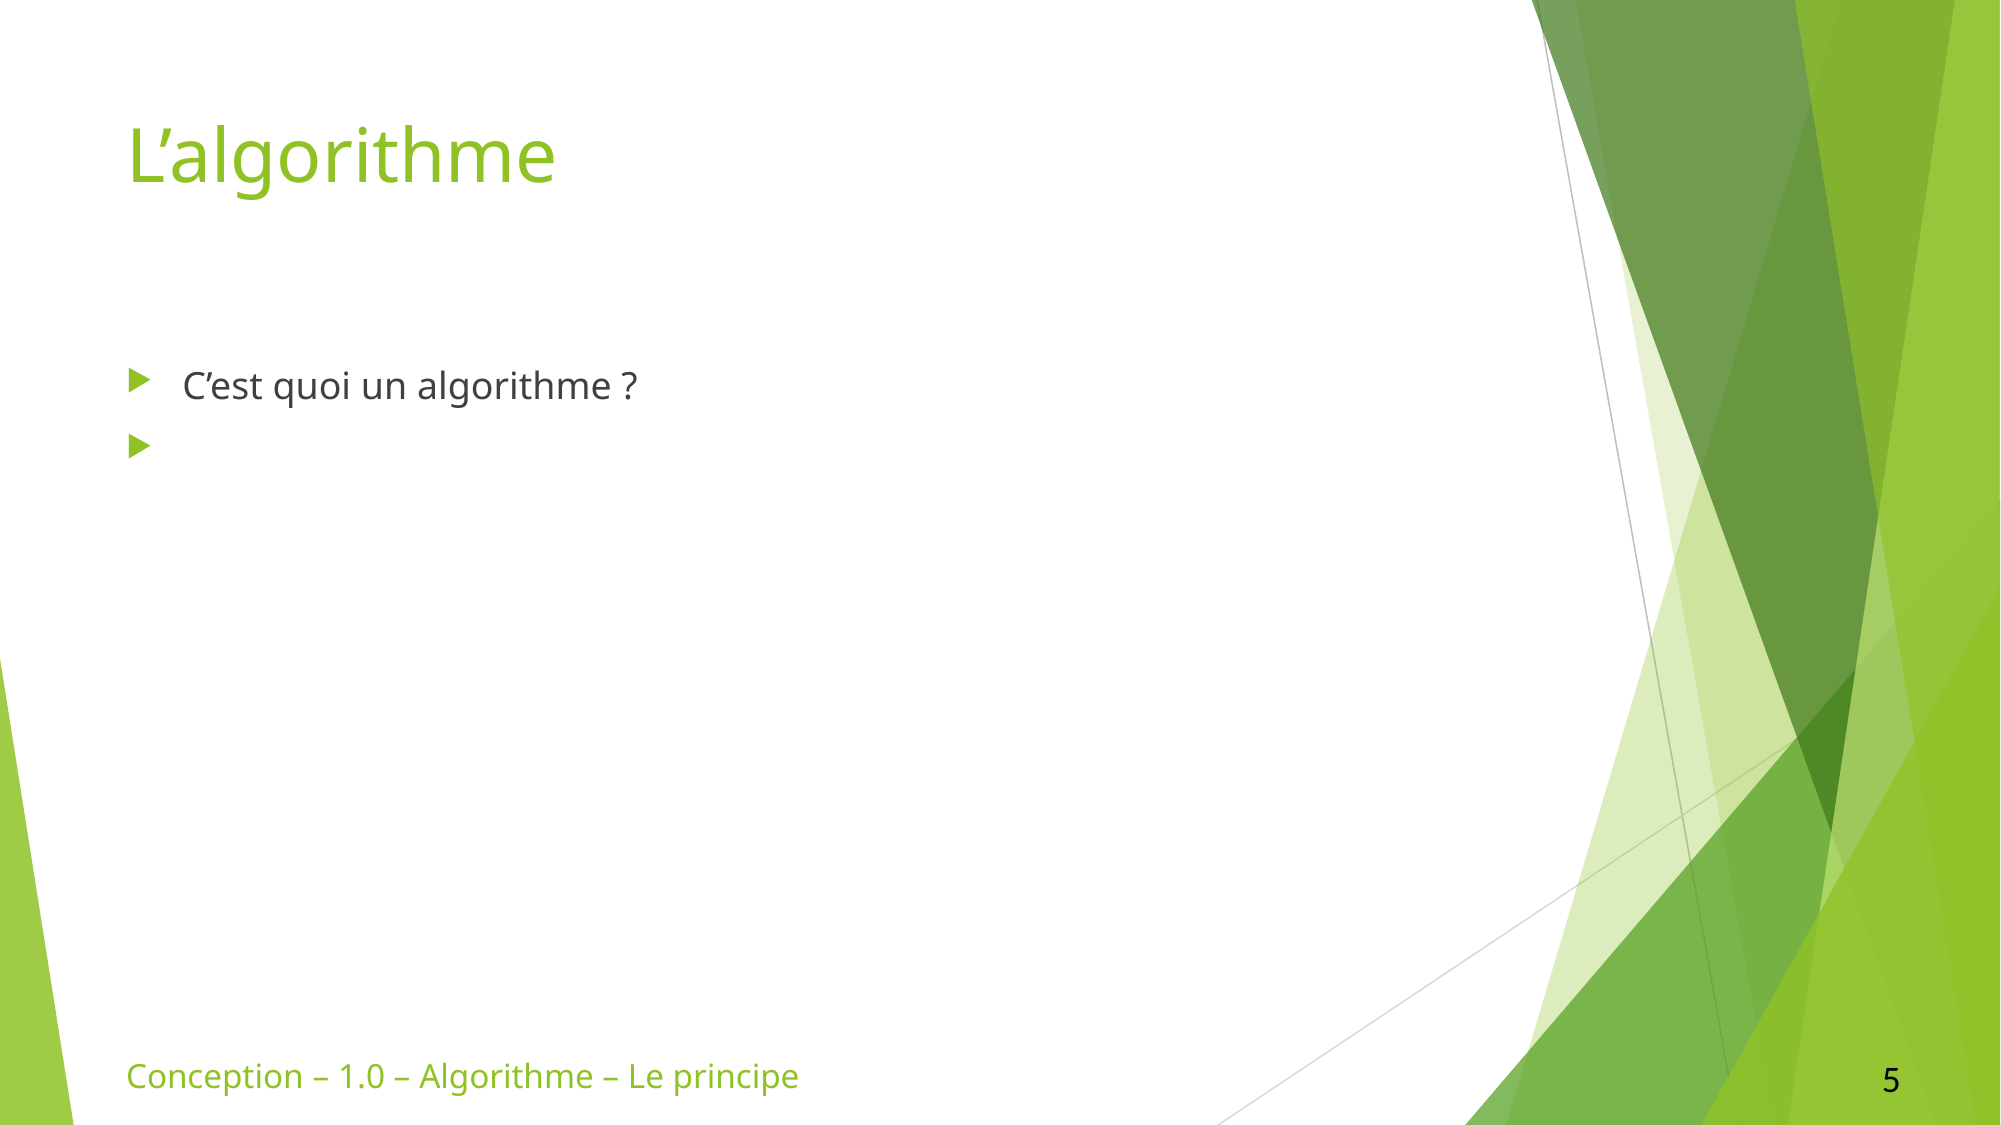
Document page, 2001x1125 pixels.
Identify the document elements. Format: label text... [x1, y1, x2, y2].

text_box [1866, 1047, 1979, 1108]
list C’est quoi un algorithme ? [111, 354, 1522, 992]
title L’algorithme [111, 99, 1522, 317]
text_box Conception – 1.0 – Algorithme – Le principe [111, 1047, 1094, 1109]
